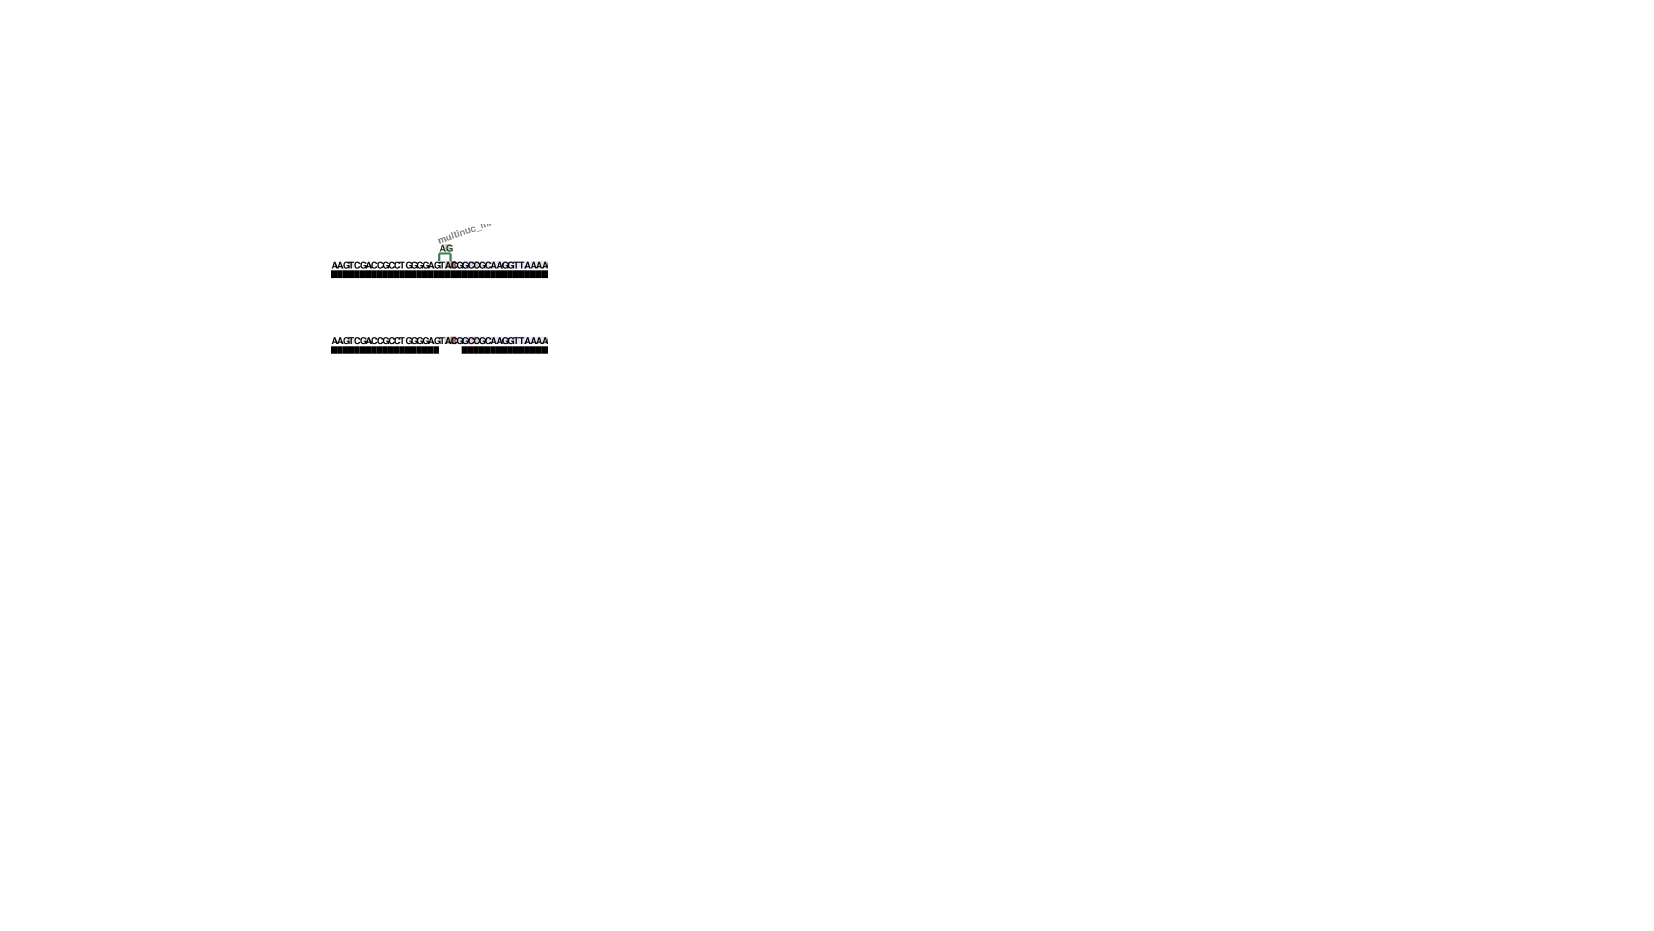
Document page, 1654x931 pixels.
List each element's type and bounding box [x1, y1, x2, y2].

picture [331, 224, 548, 363]
